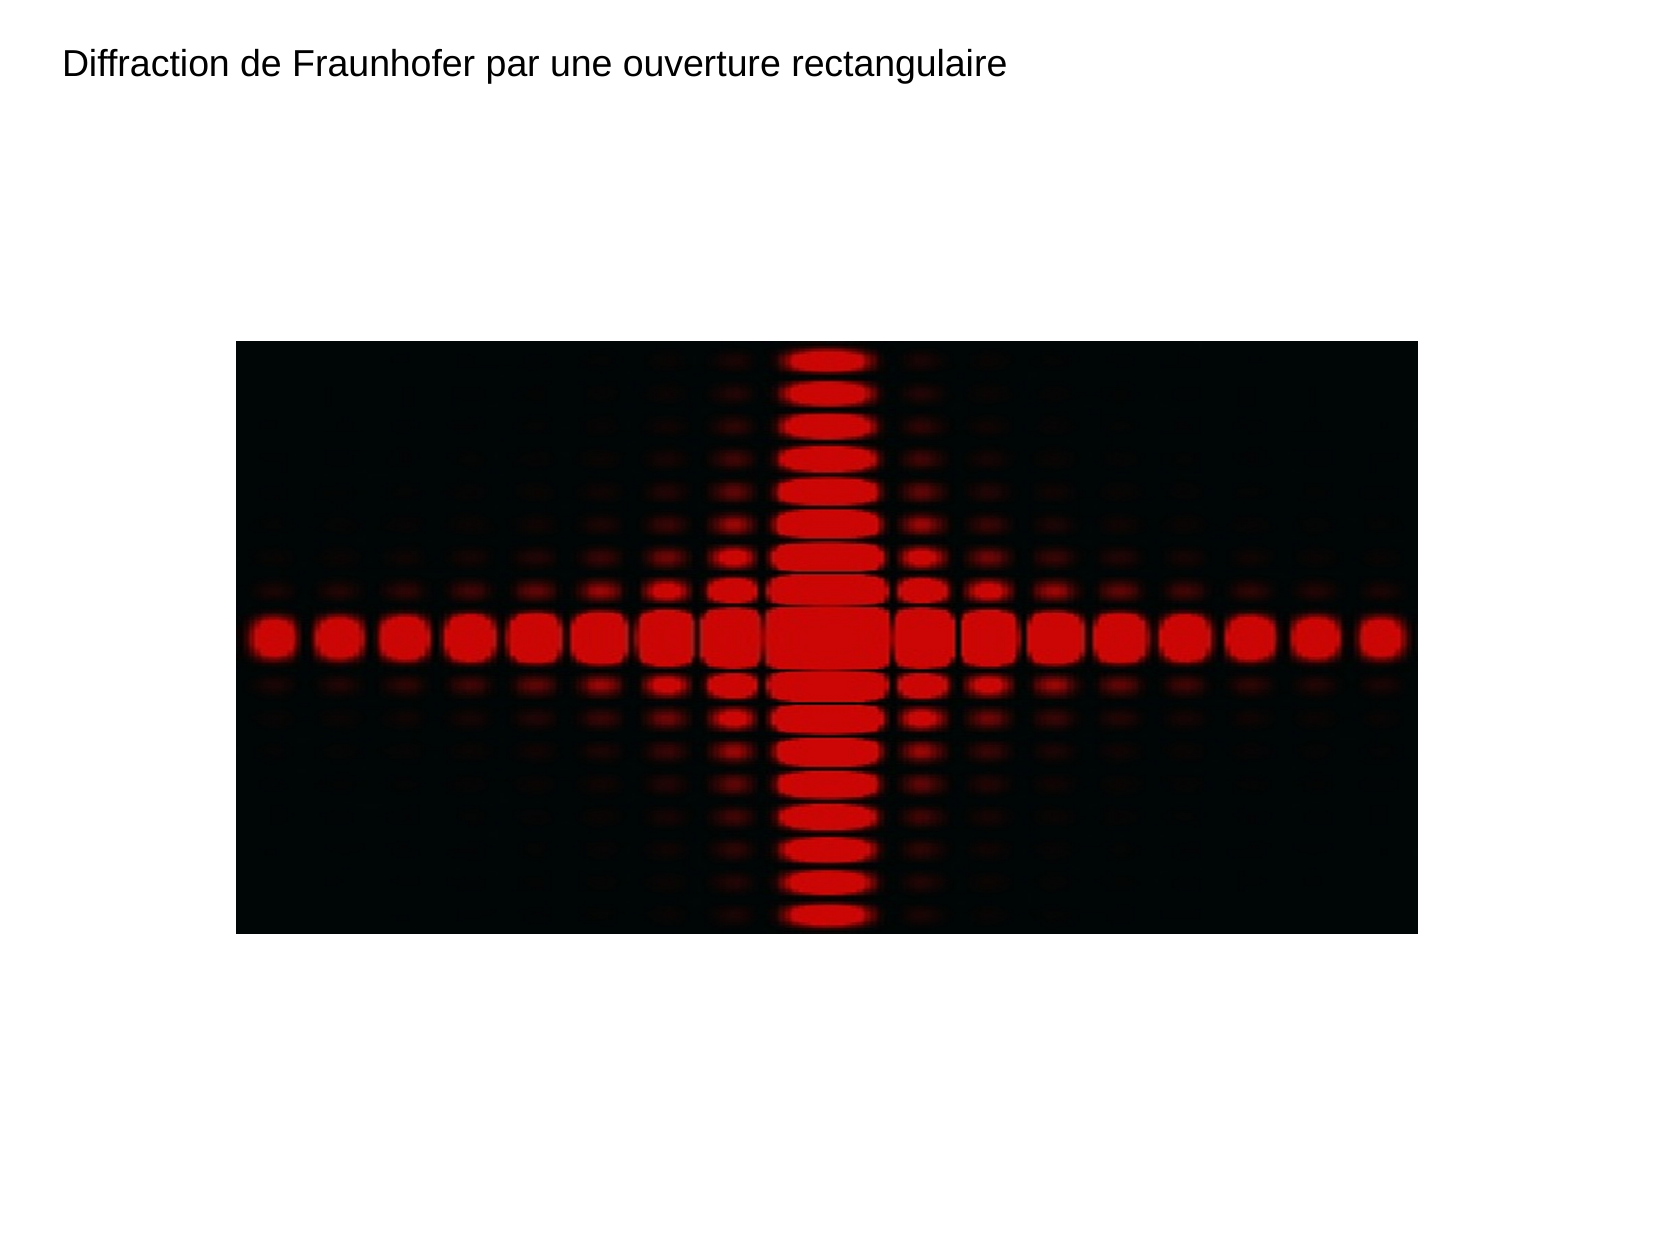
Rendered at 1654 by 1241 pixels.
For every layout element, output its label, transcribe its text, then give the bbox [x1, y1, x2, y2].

text_box Diffraction de Fraunhofer par une ouverture rectangulaire [47, 35, 1028, 93]
picture [236, 341, 1418, 934]
